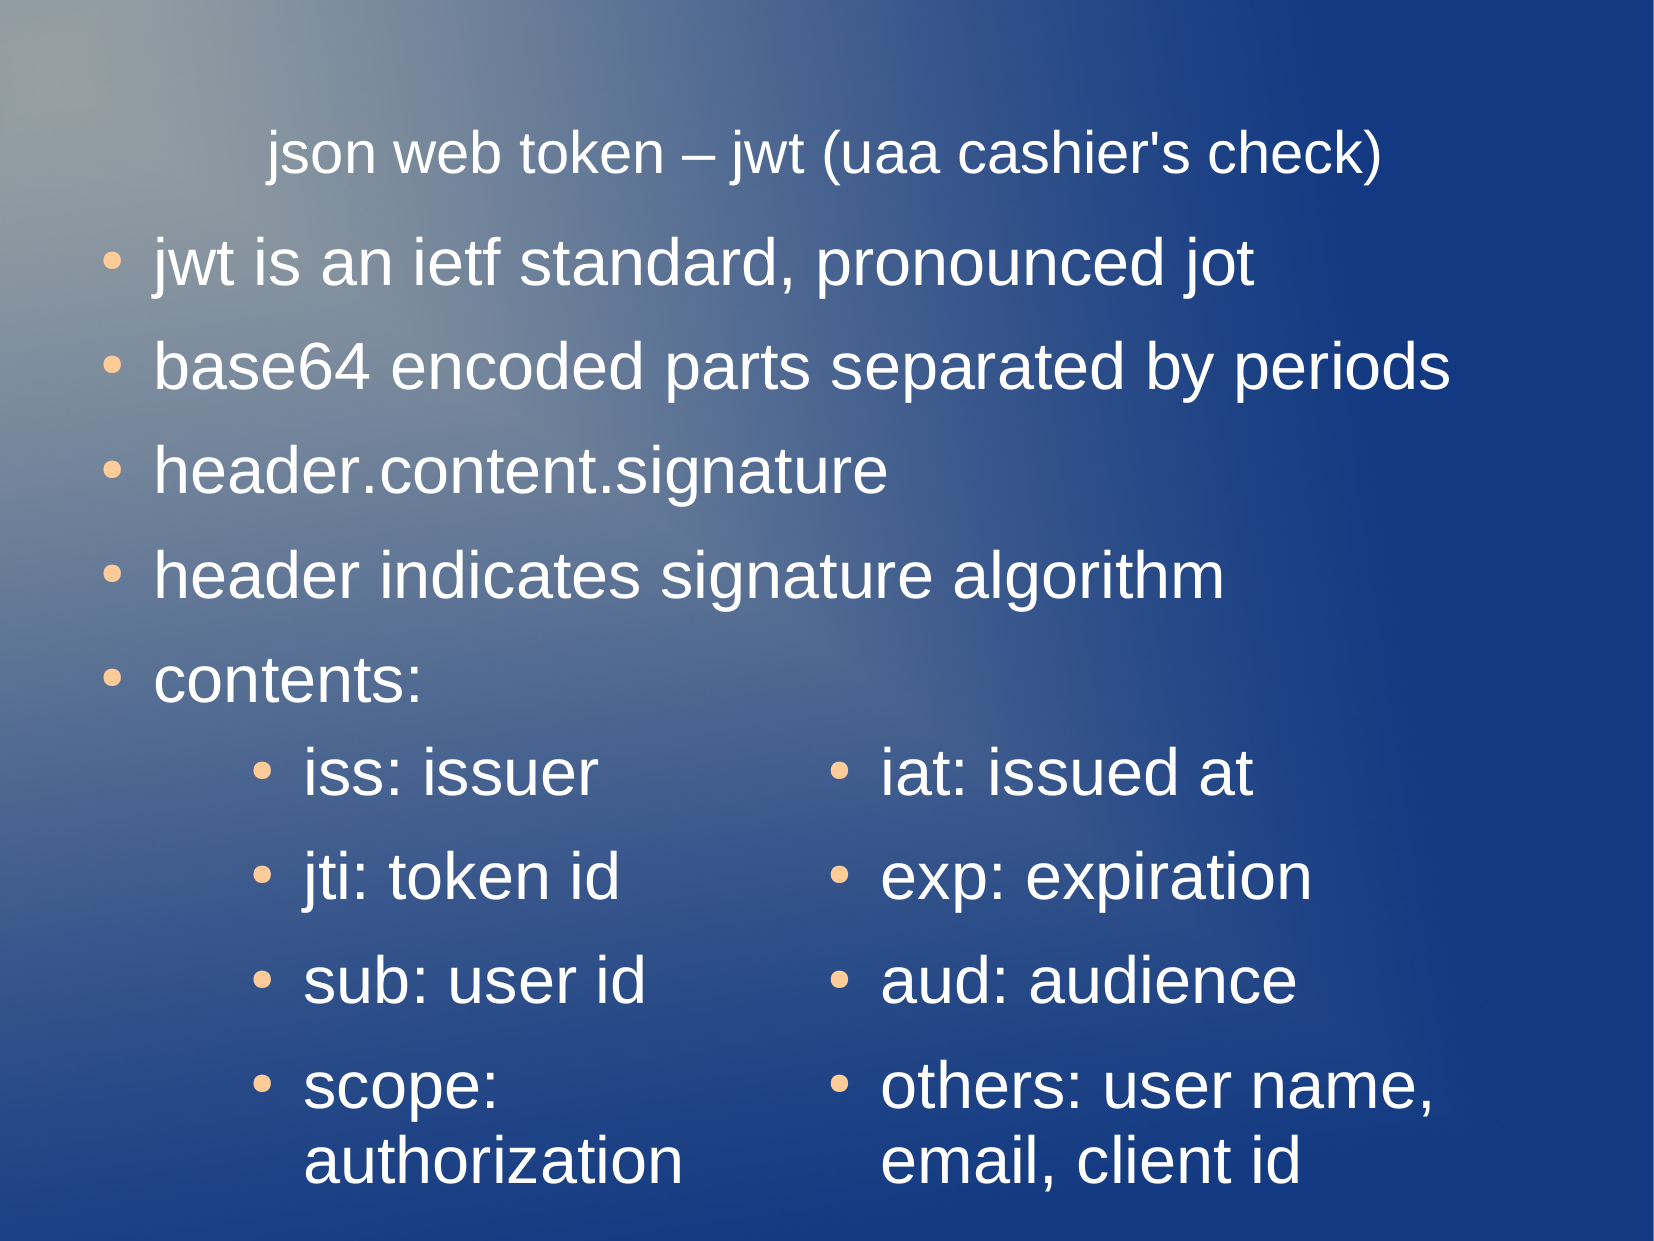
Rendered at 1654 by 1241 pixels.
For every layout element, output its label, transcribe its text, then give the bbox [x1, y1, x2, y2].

picture [0, 0, 1654, 1241]
list iat: issued at exp: expiration aud: audience others: user name, email, client id [810, 736, 1501, 1198]
list jwt is an ietf standard, pronounced jot base64 encoded parts separated by periods header.content.signature header indicates signature algorithm contents: [82, 225, 1501, 736]
list iss: issuer jti: token id sub: user id scope: authorization [232, 736, 796, 1198]
title json web token – jwt (uaa cashier's check) [82, 49, 1571, 257]
